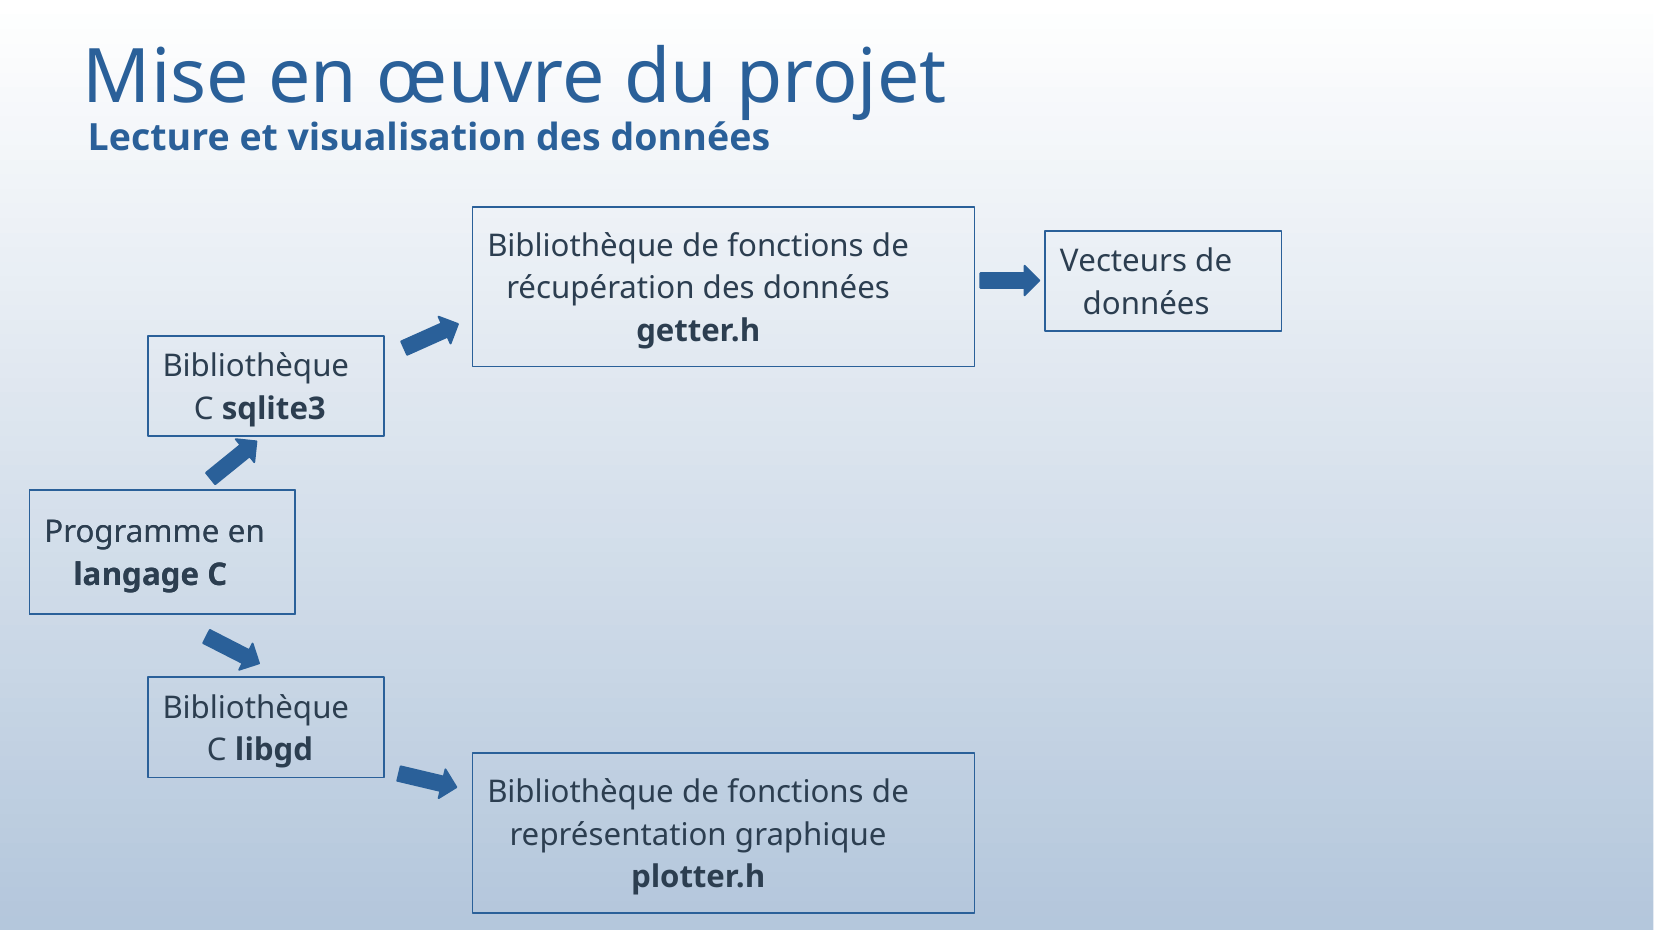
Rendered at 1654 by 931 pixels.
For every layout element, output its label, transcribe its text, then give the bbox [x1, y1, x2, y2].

text_box Bibliothèque C sqlite3 [147, 342, 384, 430]
text_box Bibliothèque de fonctions de représentation graphique plotter.h [472, 752, 975, 913]
text_box Vecteurs de données [1045, 237, 1282, 325]
text_box Lecture et visualisation des données [0, 106, 863, 165]
title Mise en œuvre du projet [82, 0, 1571, 151]
text_box Bibliothèque C libgd [147, 683, 384, 771]
text_box Bibliothèque de fonctions de récupération des données getter.h [472, 206, 975, 367]
text_box Programme en langage C [29, 490, 296, 615]
text_box [59, 224, 1595, 931]
